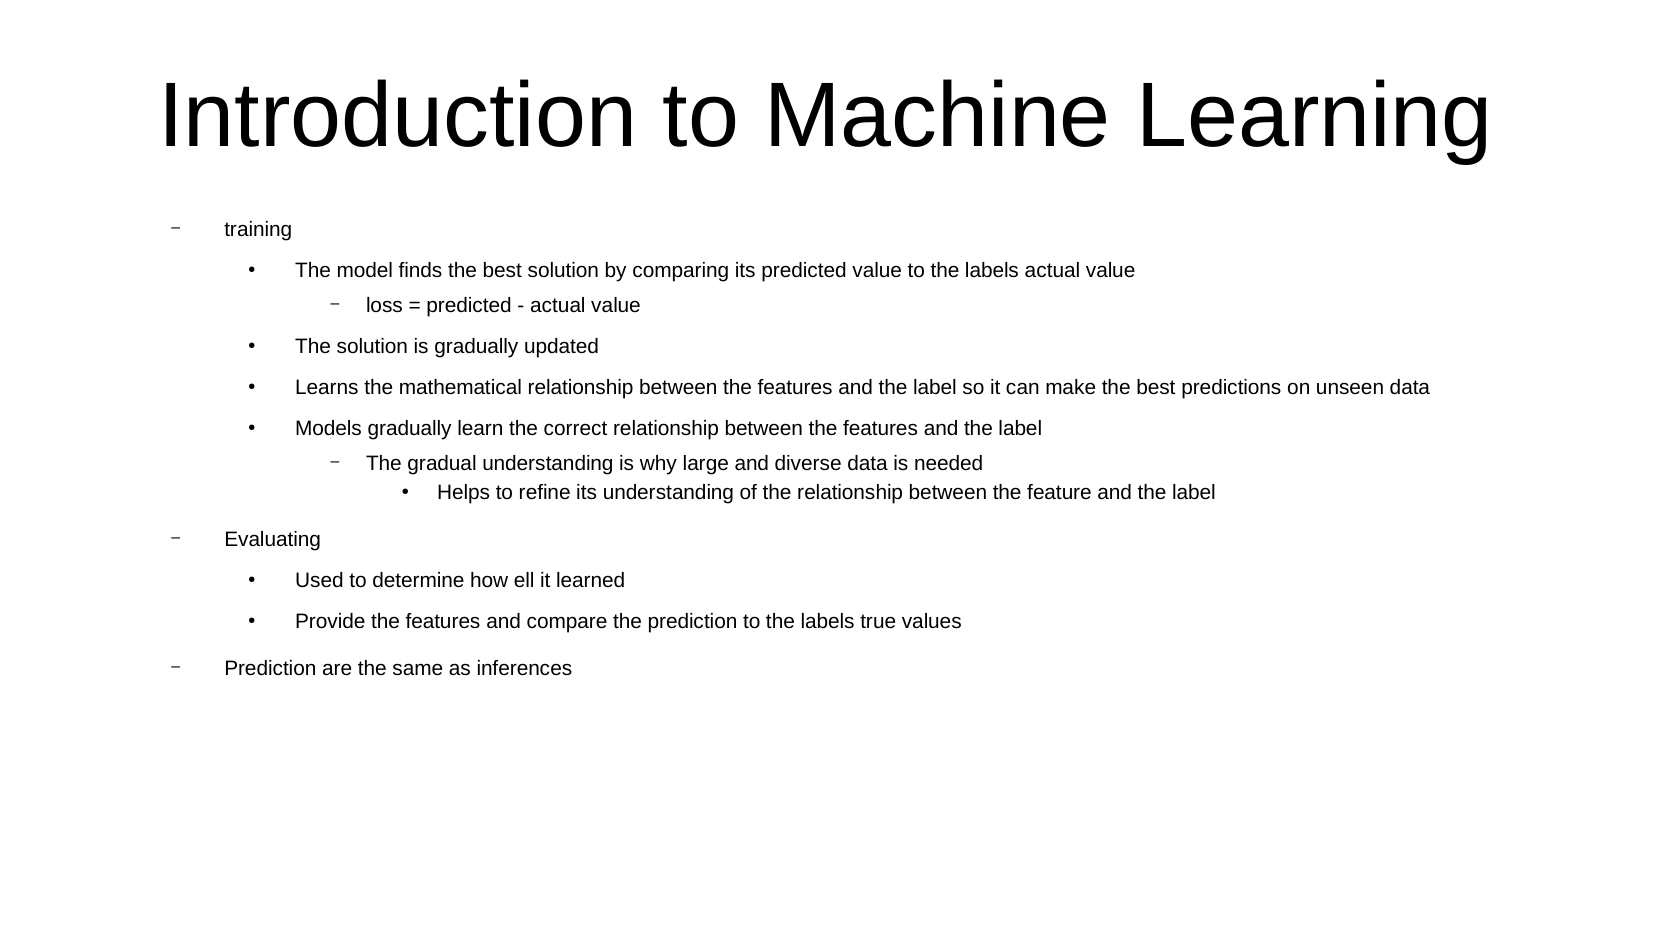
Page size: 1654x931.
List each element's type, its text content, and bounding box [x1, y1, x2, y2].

title Introduction to Machine Learning [82, 37, 1571, 193]
list training The model finds the best solution by comparing its predicted value to the labels actual value loss = predicted - actual value The solution is gradually updated Learns the mathematical relationship between the features and the label so it can make the best predictions on unseen data Models gradually learn the correct relationship between the features and the label The gradual understanding is why large and diverse data is needed Helps to refine its understanding of the relationship between the feature and the label Evaluating Used to determine how ell it learned Provide the features and compare the prediction to the labels true values Prediction are the same as inferences [82, 217, 1571, 758]
